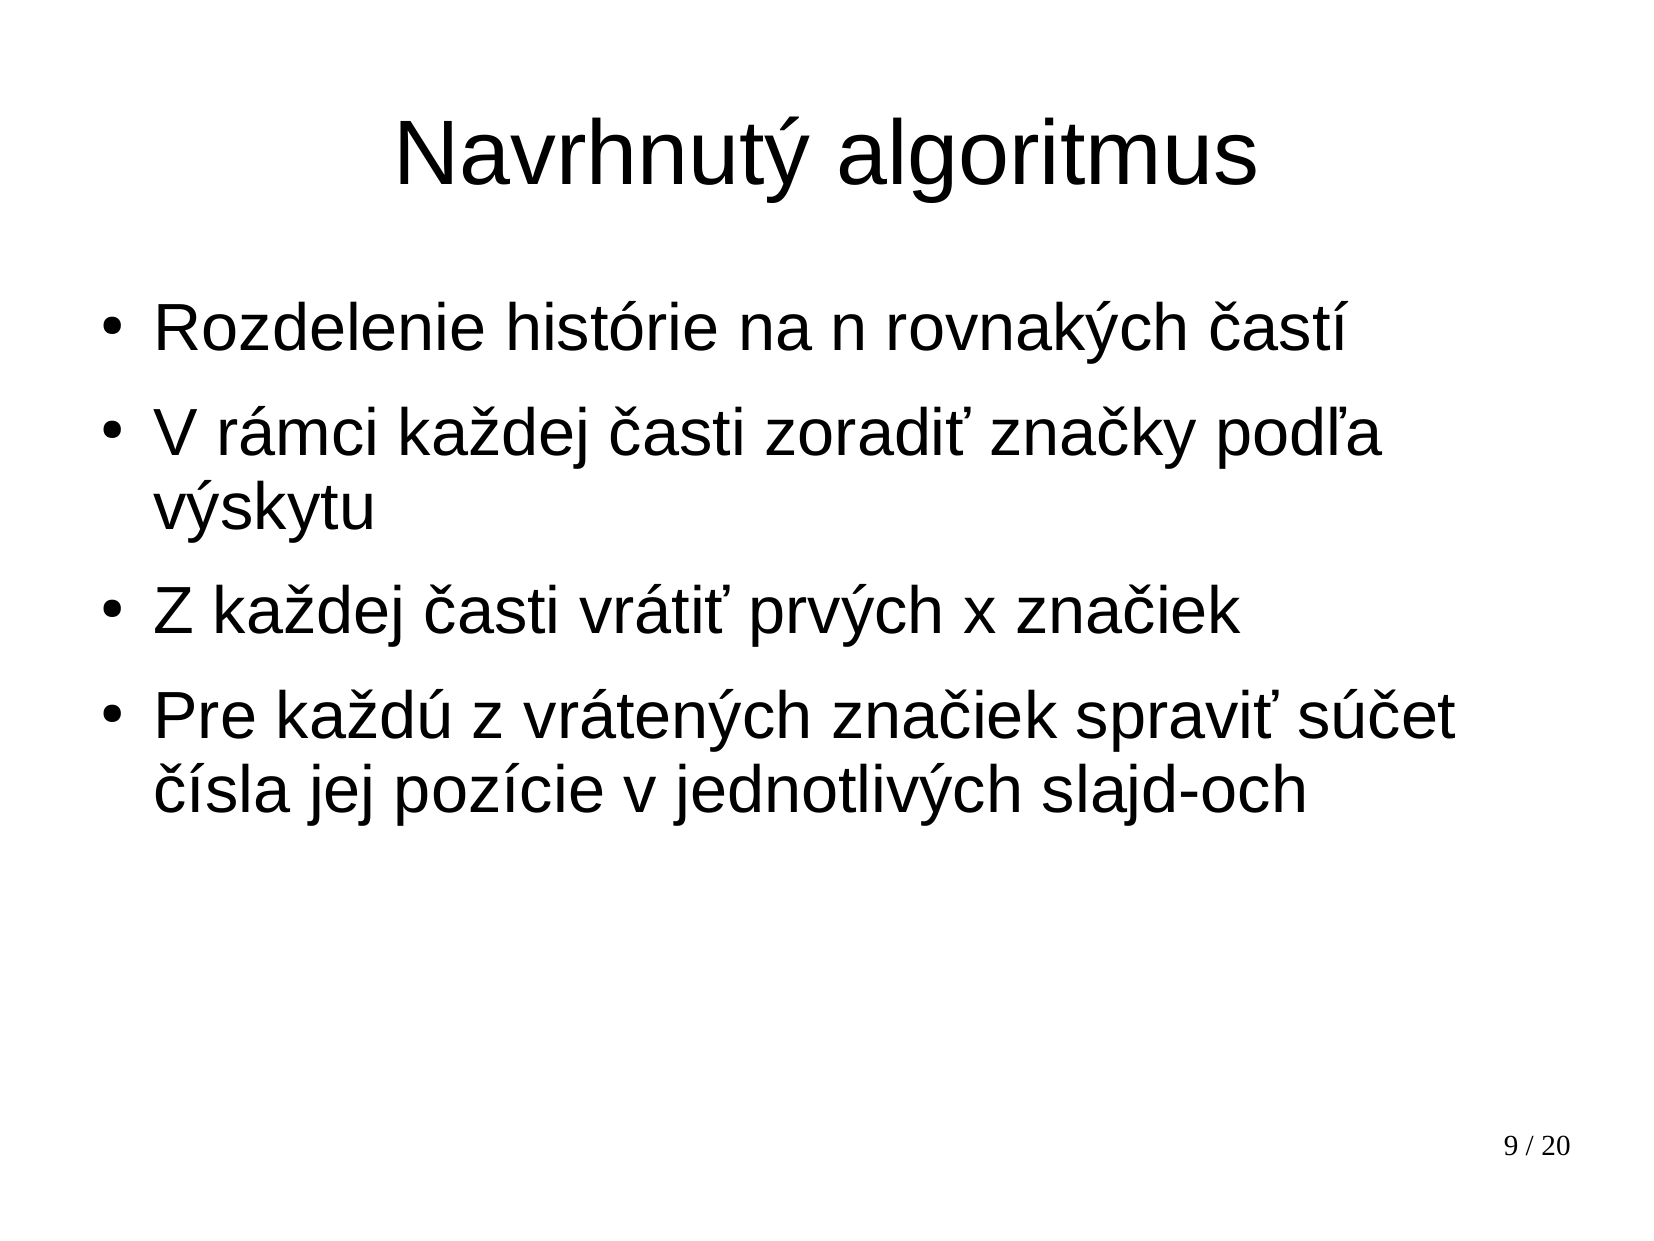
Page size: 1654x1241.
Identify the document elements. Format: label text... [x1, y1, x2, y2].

list Rozdelenie histórie na n rovnakých častí V rámci každej časti zoradiť značky podľa výskytu Z každej časti vrátiť prvých x značiek Pre každú z vrátených značiek spraviť súčet čísla jej pozície v jednotlivých slajd-och [82, 290, 1571, 1010]
title Navrhnutý algoritmus [82, 49, 1571, 257]
